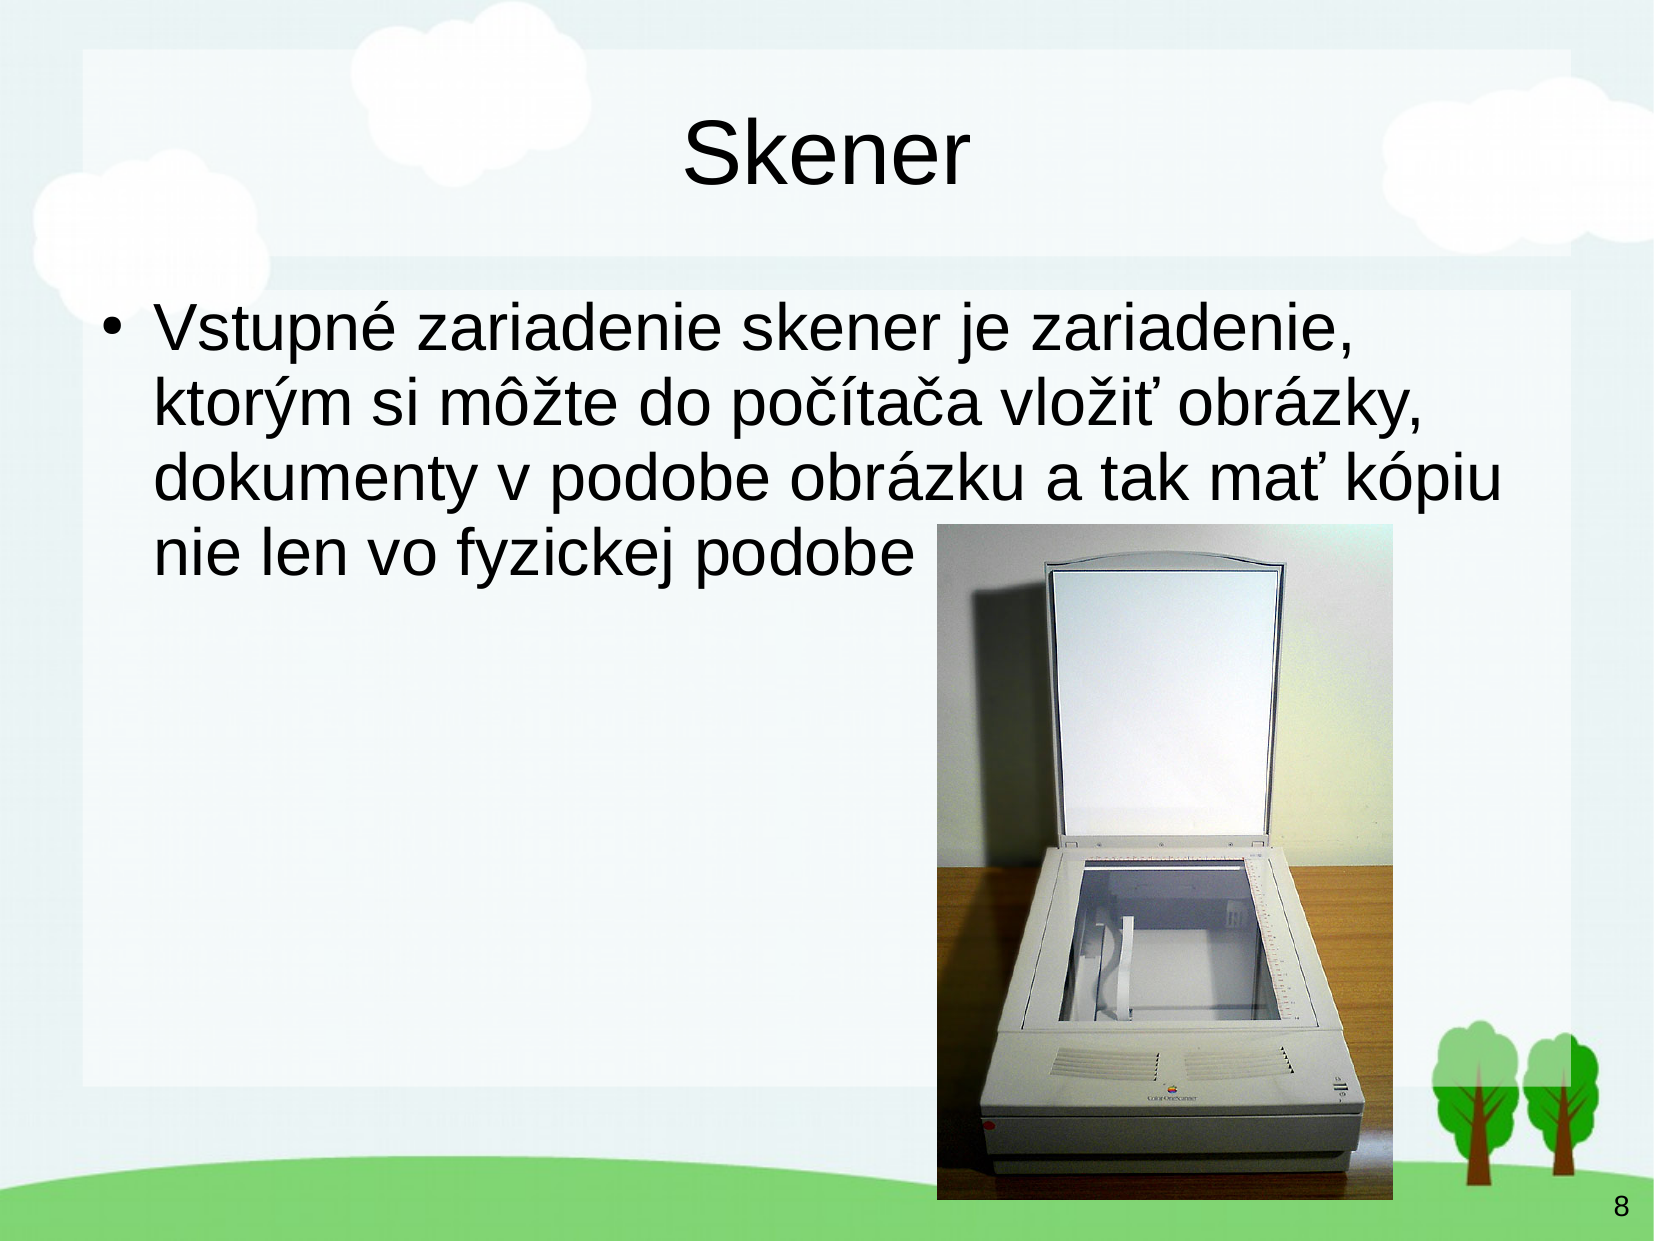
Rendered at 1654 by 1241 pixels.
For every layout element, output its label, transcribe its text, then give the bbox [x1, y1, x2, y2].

list Vstupné zariadenie skener je zariadenie, ktorým si môžte do počítača vložiť obrázky, dokumenty v podobe obrázku a tak mať kópiu nie len vo fyzickej podobe [82, 290, 1571, 1087]
picture [0, 0, 1654, 1241]
title Skener [82, 49, 1571, 257]
